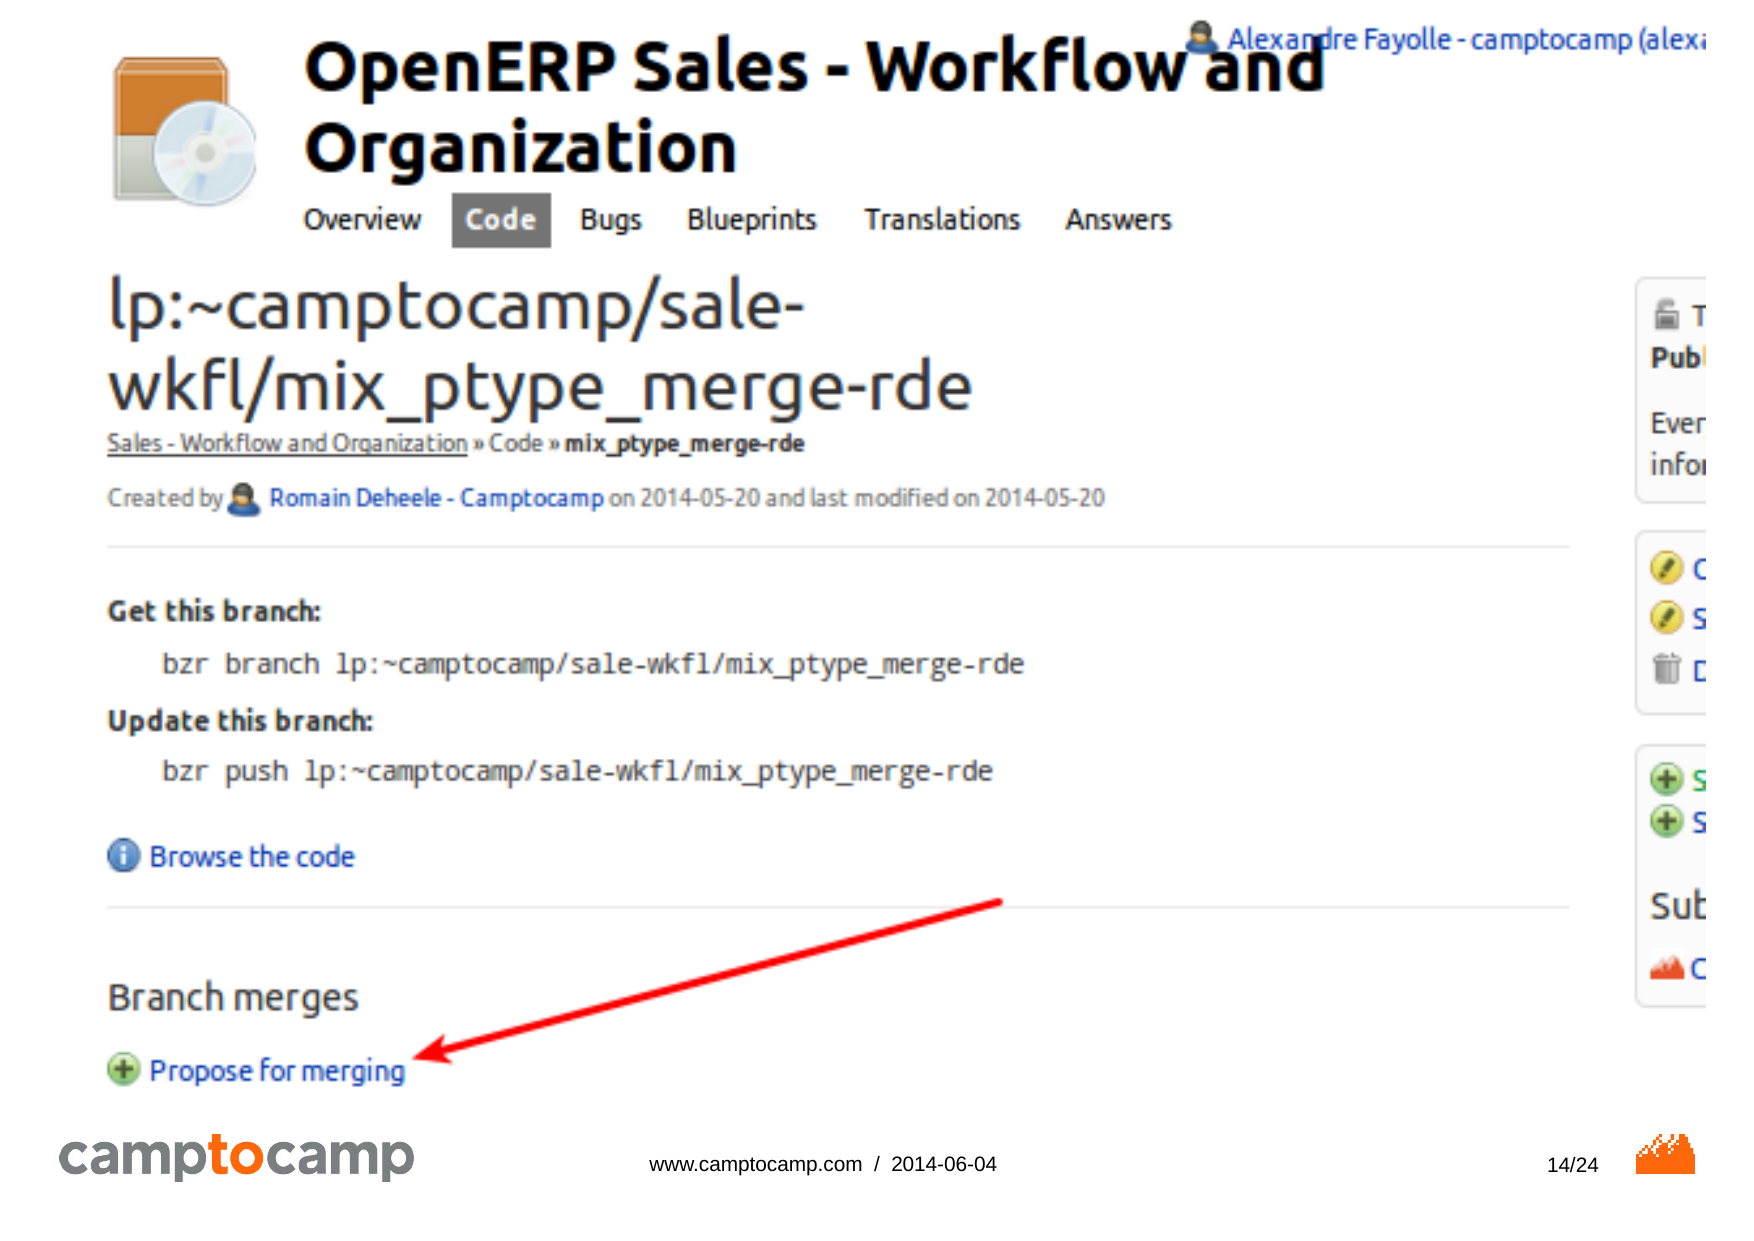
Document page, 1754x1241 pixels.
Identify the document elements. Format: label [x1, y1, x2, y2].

picture [59, 11, 1706, 1182]
